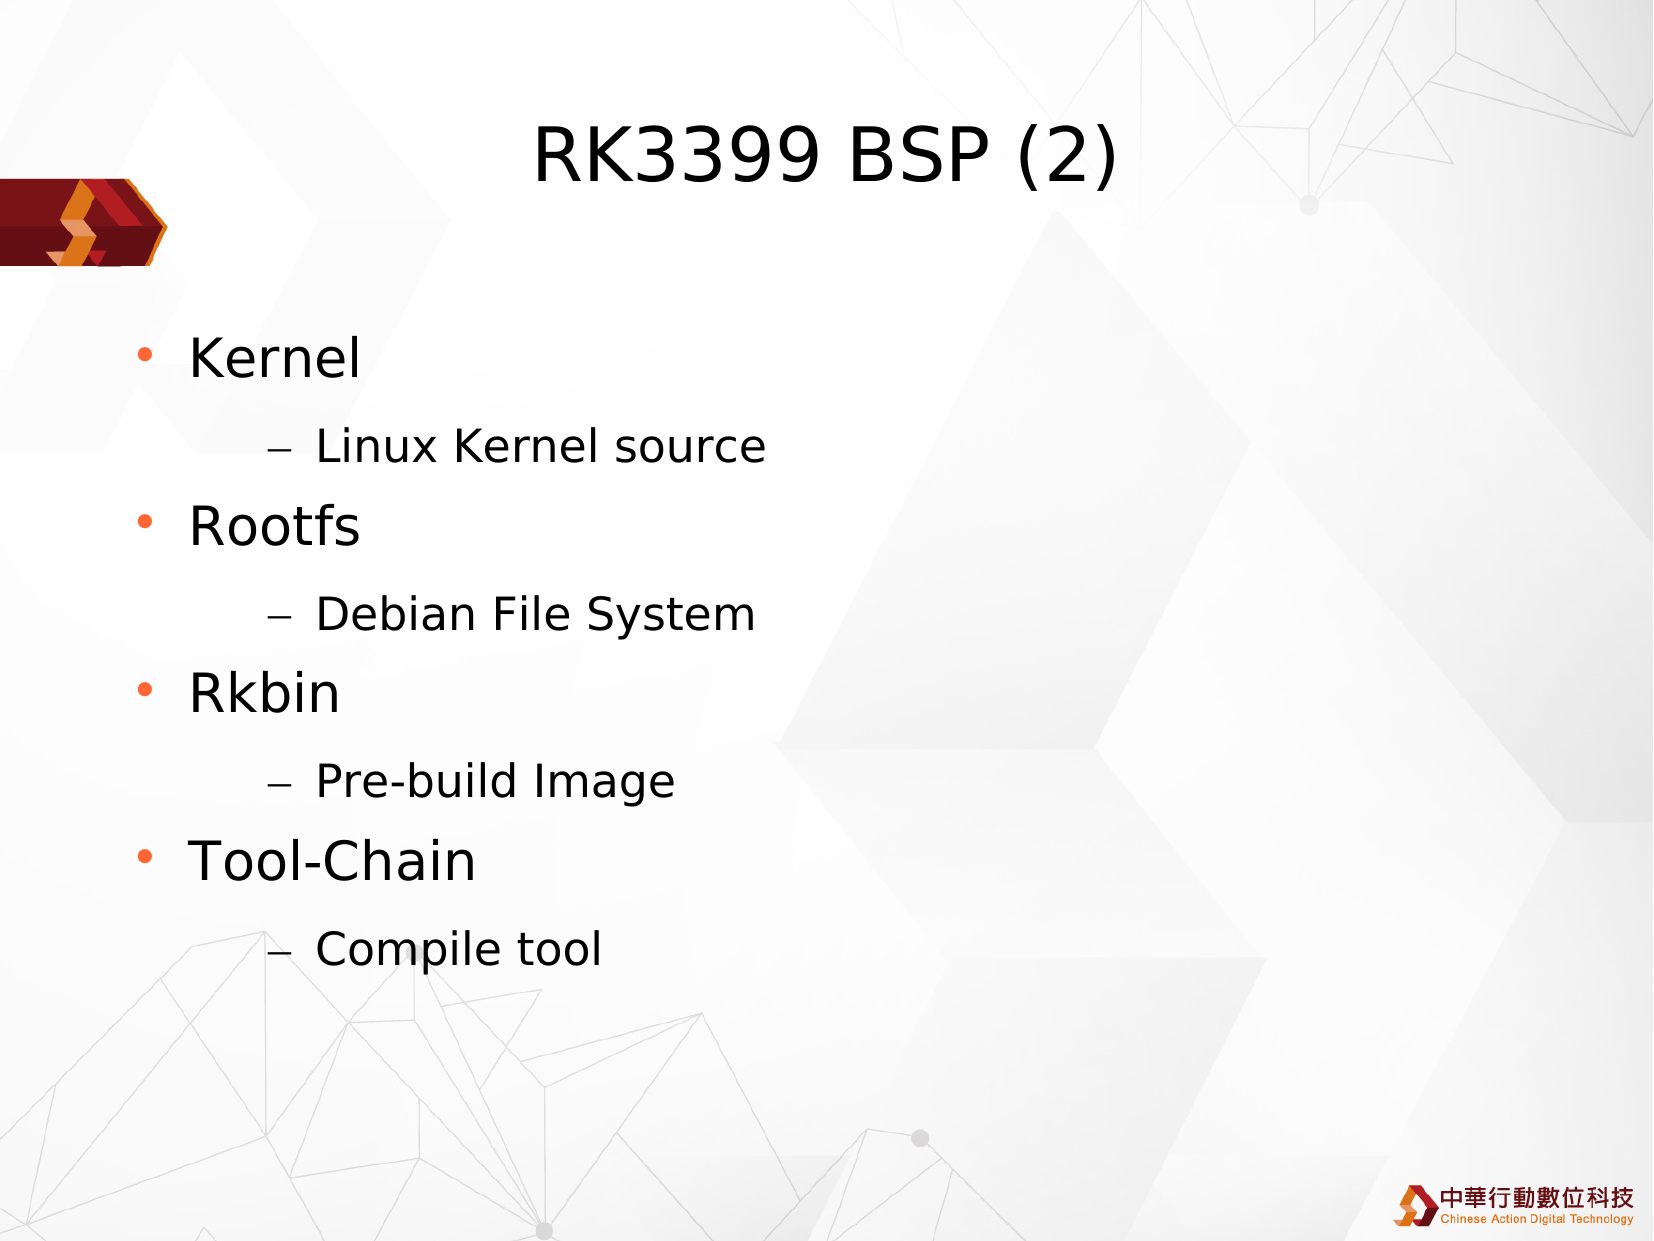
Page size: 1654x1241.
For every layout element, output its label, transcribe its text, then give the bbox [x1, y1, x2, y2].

list Kernel Linux Kernel source Rootfs Debian File System Rkbin Pre-build Image Tool-Chain Compile tool [118, 324, 1571, 1045]
picture [0, 0, 1654, 1241]
title RK3399 BSP (2) [82, 49, 1570, 257]
